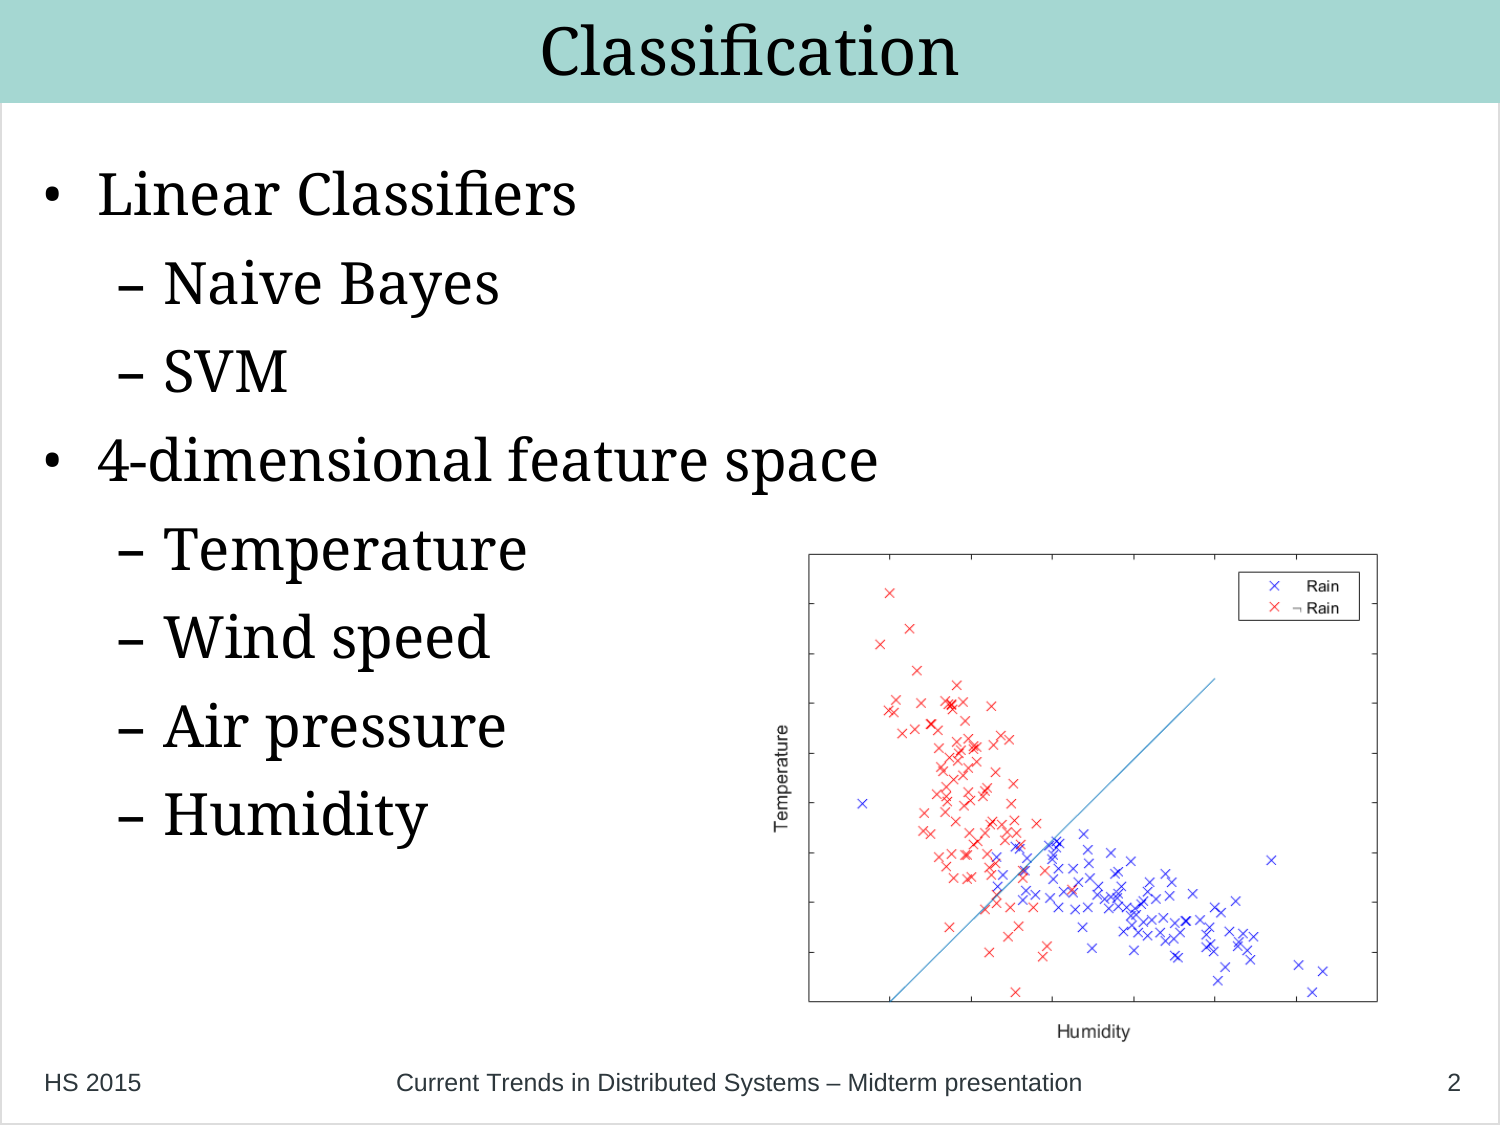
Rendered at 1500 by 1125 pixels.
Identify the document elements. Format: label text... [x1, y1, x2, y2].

picture [713, 513, 1447, 1063]
text_box HS 2015 [29, 1058, 195, 1097]
text_box <Nummer> [1375, 1058, 1477, 1097]
list Linear Classifiers Naive Bayes SVM 4-dimensional feature space Temperature Wind speed Air pressure Humidity [26, 145, 1477, 1034]
text_box Current Trends in Distributed Systems – Midterm presentation [300, 1058, 1201, 1107]
title Classification [0, 0, 1500, 100]
